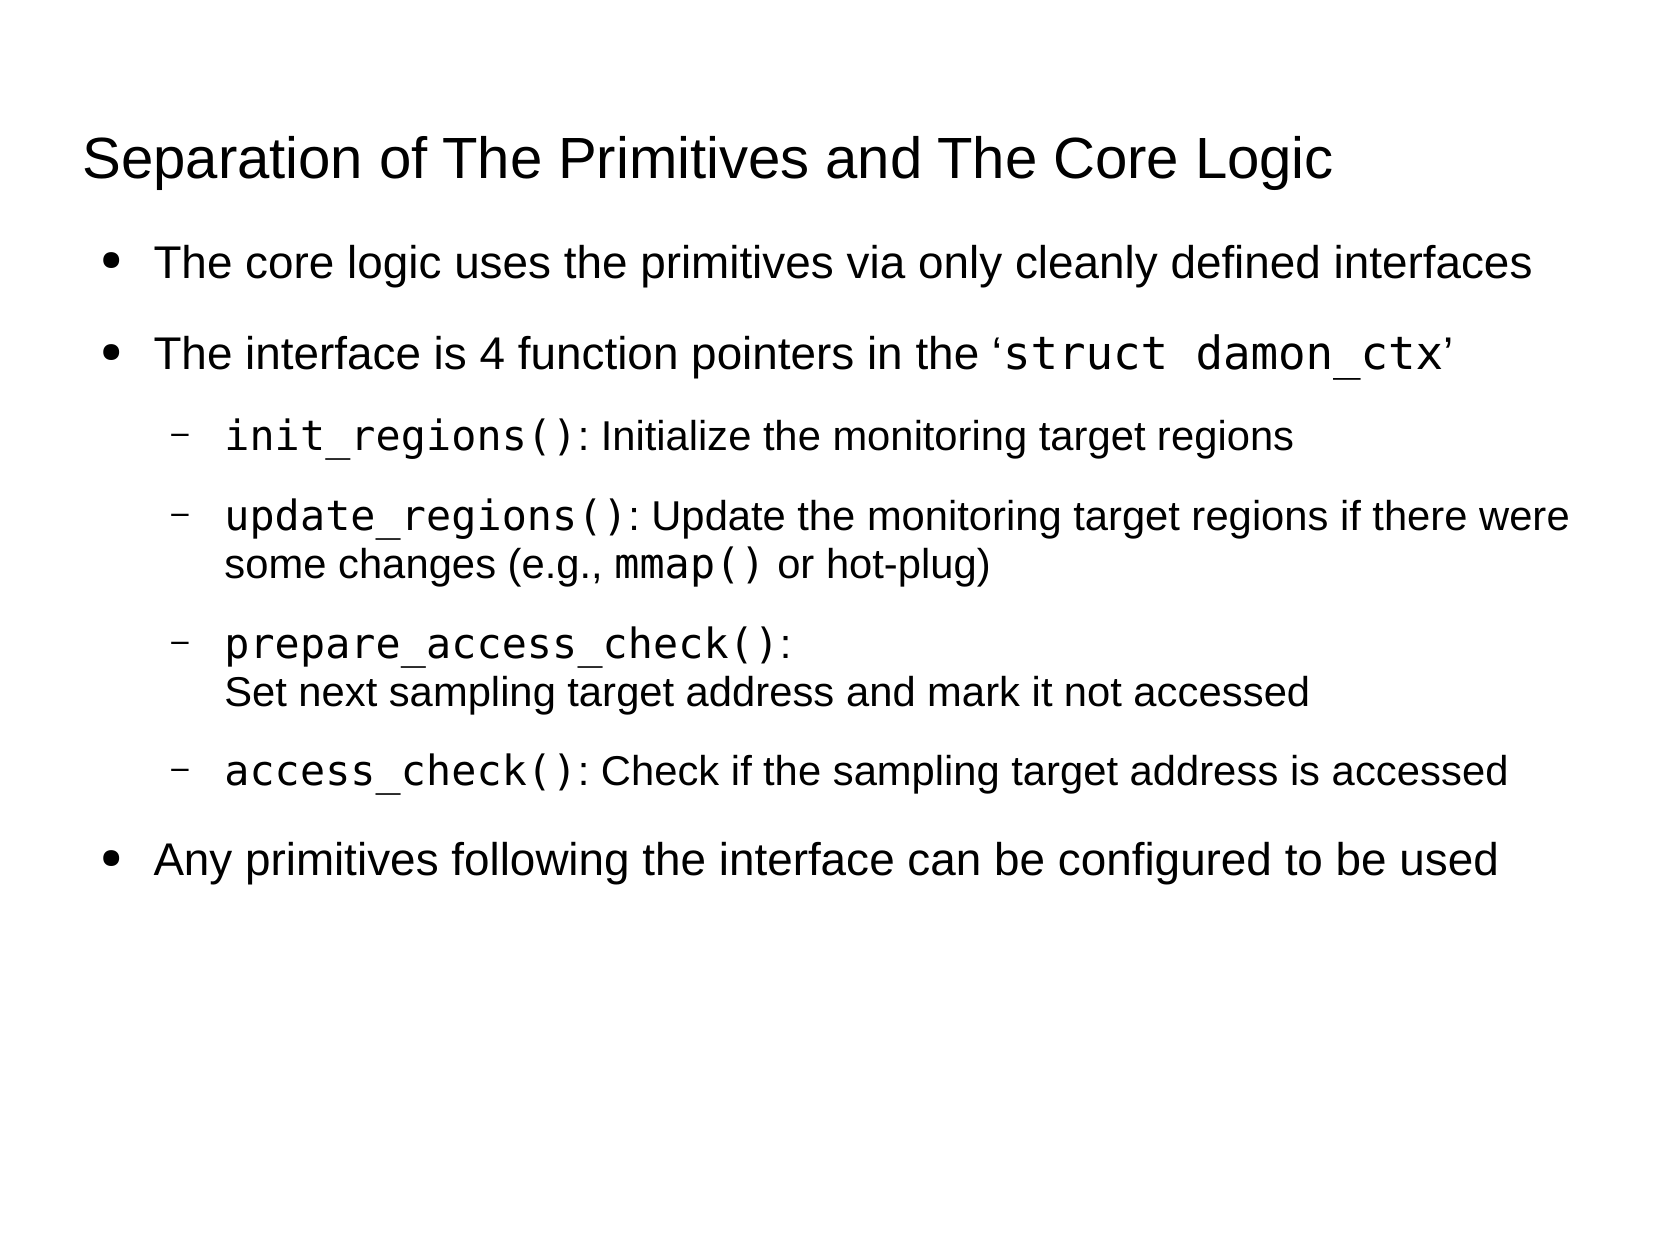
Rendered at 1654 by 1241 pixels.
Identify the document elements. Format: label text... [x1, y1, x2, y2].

title Separation of The Primitives and The Core Logic [82, 108, 1571, 210]
list The core logic uses the primitives via only cleanly defined interfaces The interface is 4 function pointers in the ‘struct damon_ctx’ init_regions(): Initialize the monitoring target regions update_regions(): Update the monitoring target regions if there were some changes (e.g., mmap() or hot-plug) prepare_access_check(): Set next sampling target address and mark it not accessed access_check(): Check if the sampling target address is accessed Any primitives following the interface can be configured to be used [82, 236, 1571, 1111]
